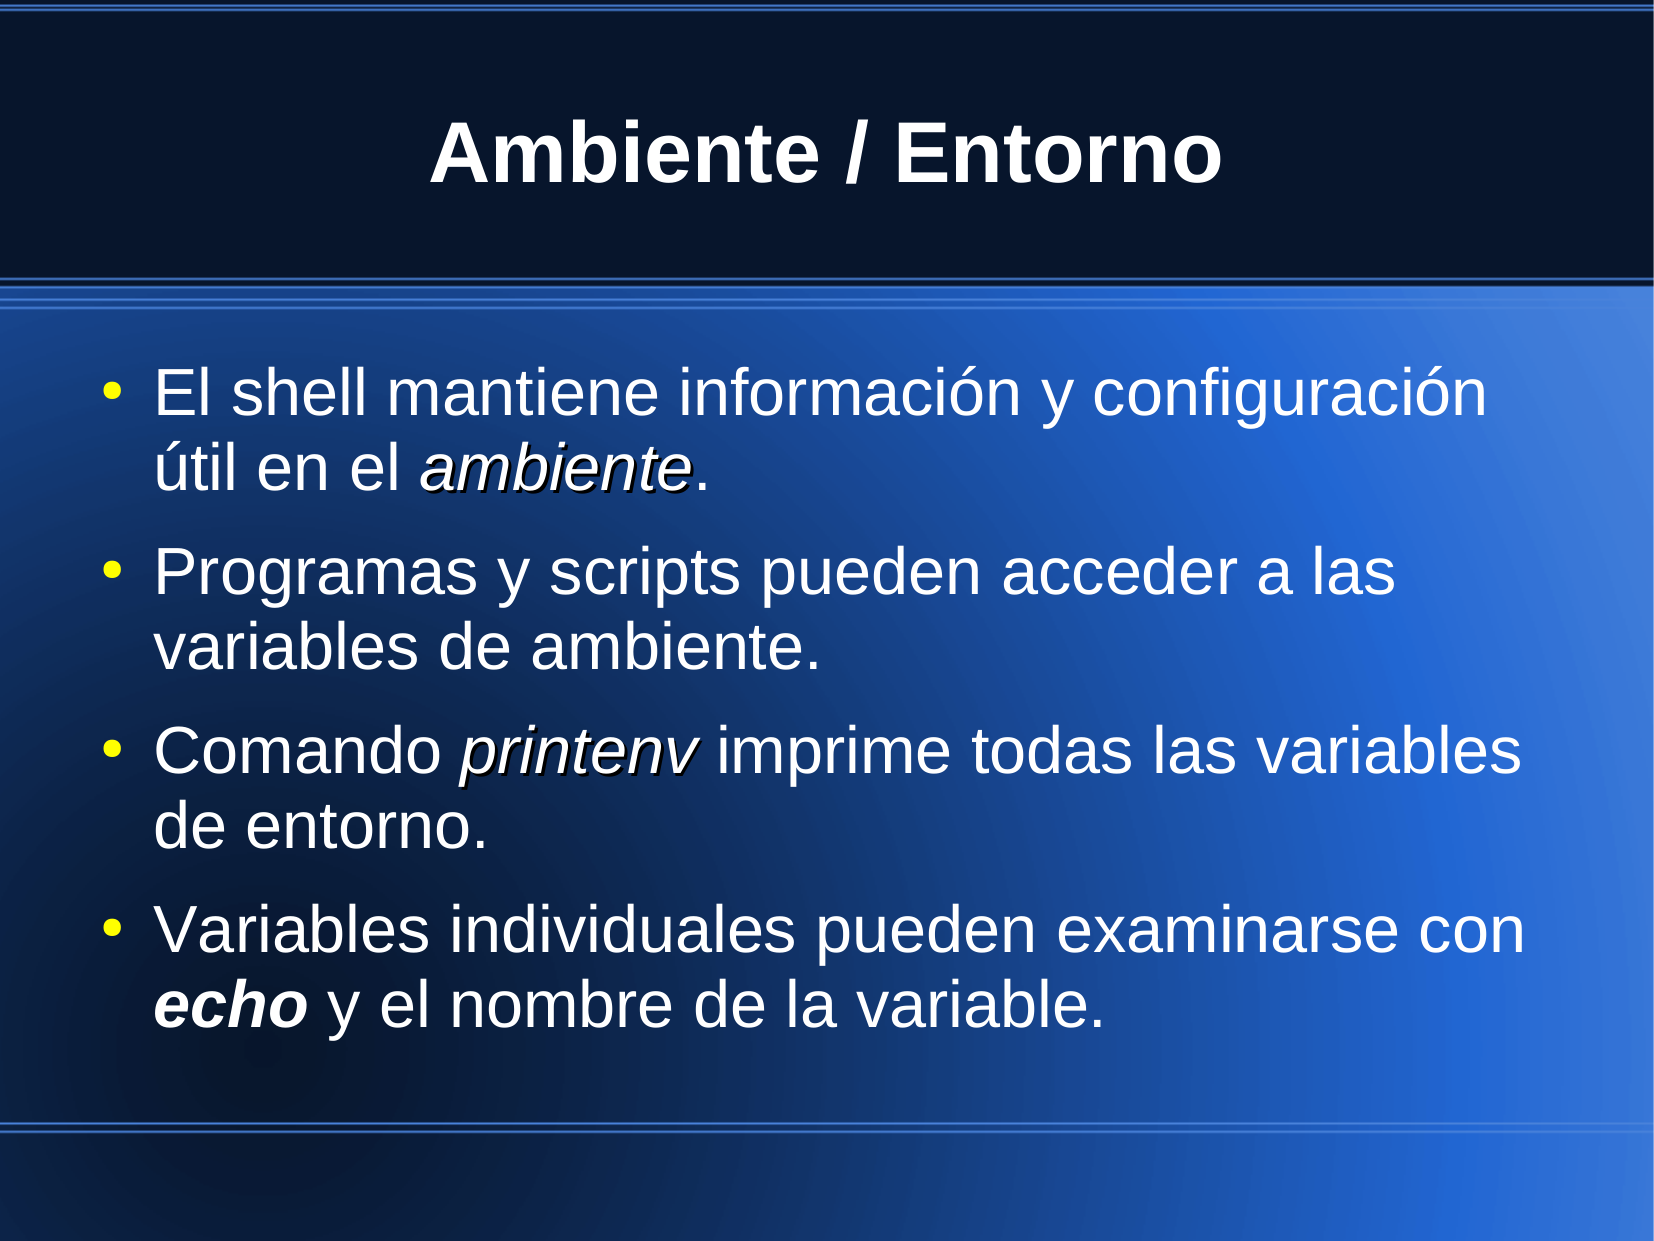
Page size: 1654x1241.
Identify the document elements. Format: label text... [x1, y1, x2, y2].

title Ambiente / Entorno [82, 49, 1571, 257]
picture [0, 0, 1654, 1241]
list El shell mantiene información y configuración útil en el ambiente. Programas y scripts pueden acceder a las variables de ambiente. Comando printenv imprime todas las variables de entorno. Variables individuales pueden examinarse con echo y el nombre de la variable. [82, 355, 1571, 1075]
